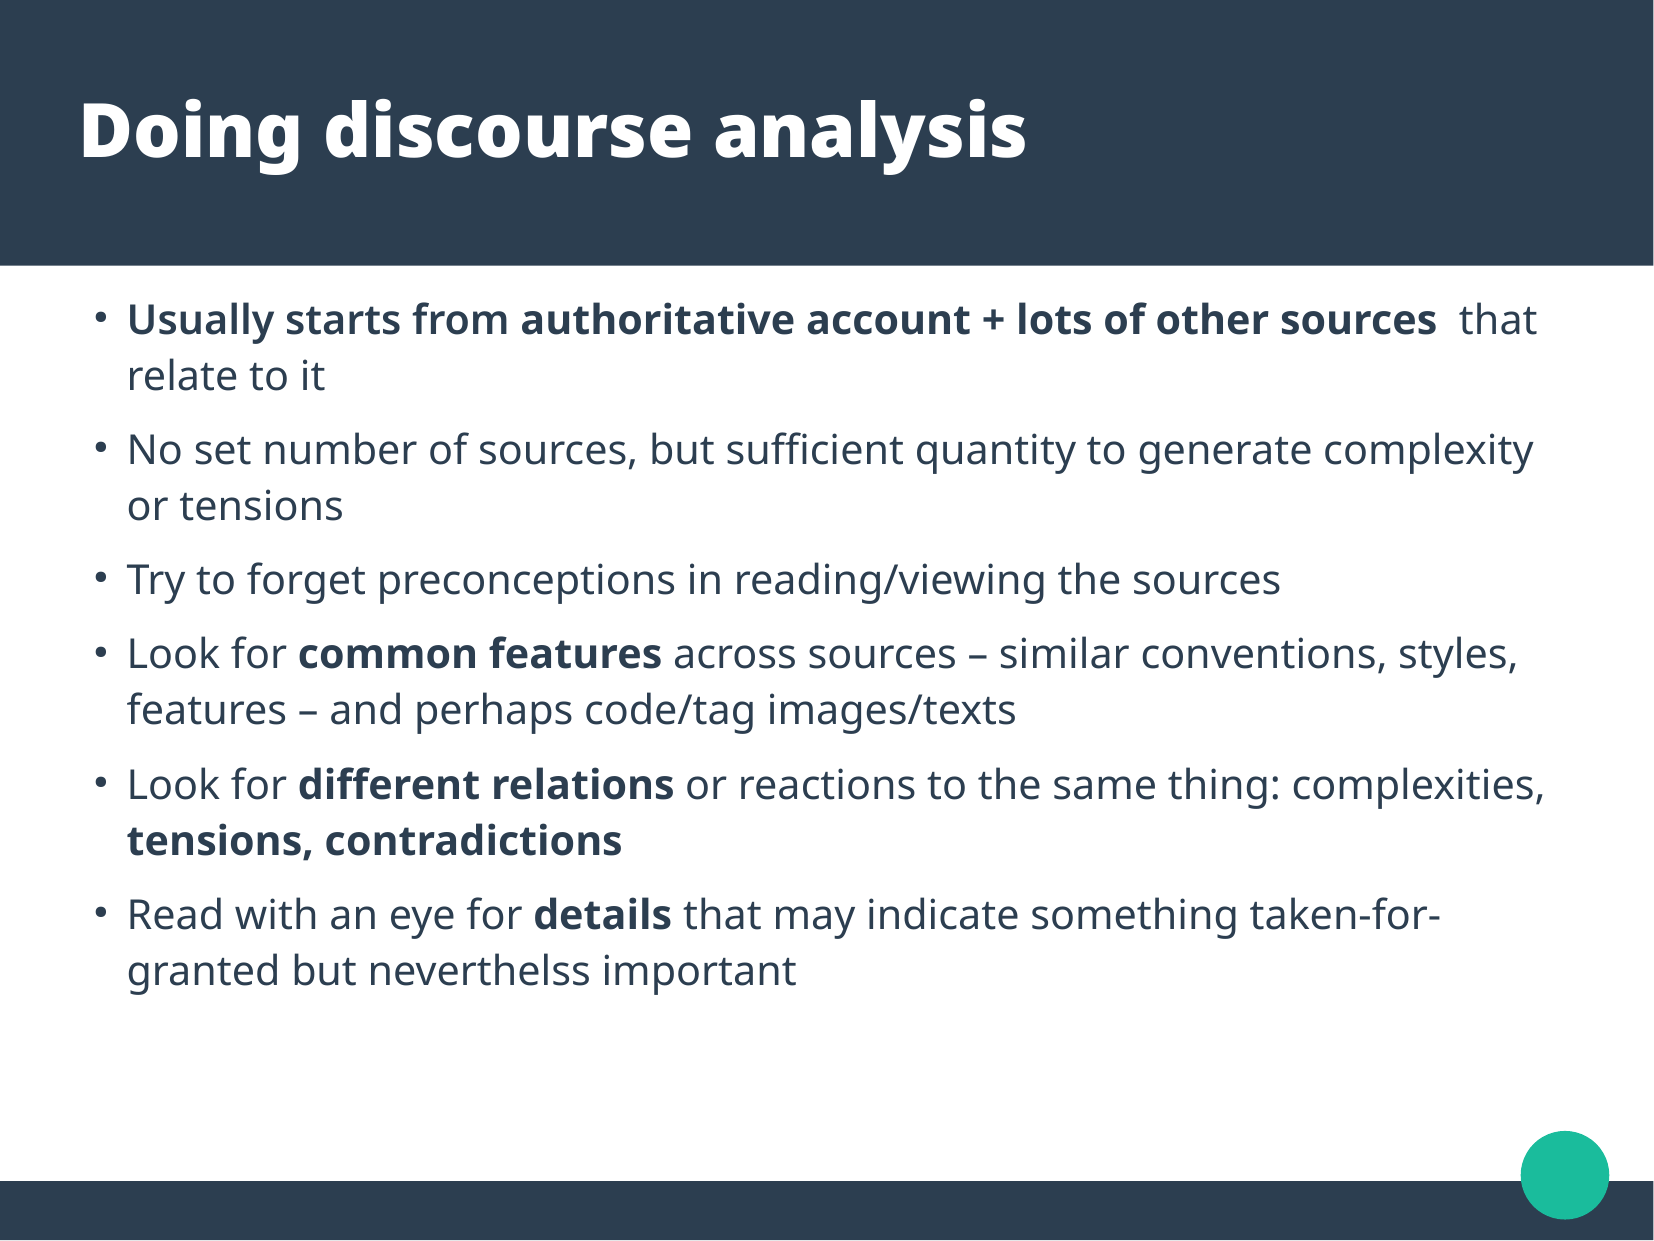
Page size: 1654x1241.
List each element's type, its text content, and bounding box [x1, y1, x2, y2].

list Usually starts from authoritative account + lots of other sources that relate to it No set number of sources, but sufficient quantity to generate complexity or tensions Try to forget preconceptions in reading/viewing the sources Look for common features across sources – similar conventions, styles, features – and perhaps code/tag images/texts Look for different relations or reactions to the same thing: complexities, tensions, contradictions Read with an eye for details that may indicate something taken-for-granted but neverthelss important [82, 290, 1571, 1010]
title Doing discourse analysis [59, 49, 1595, 207]
